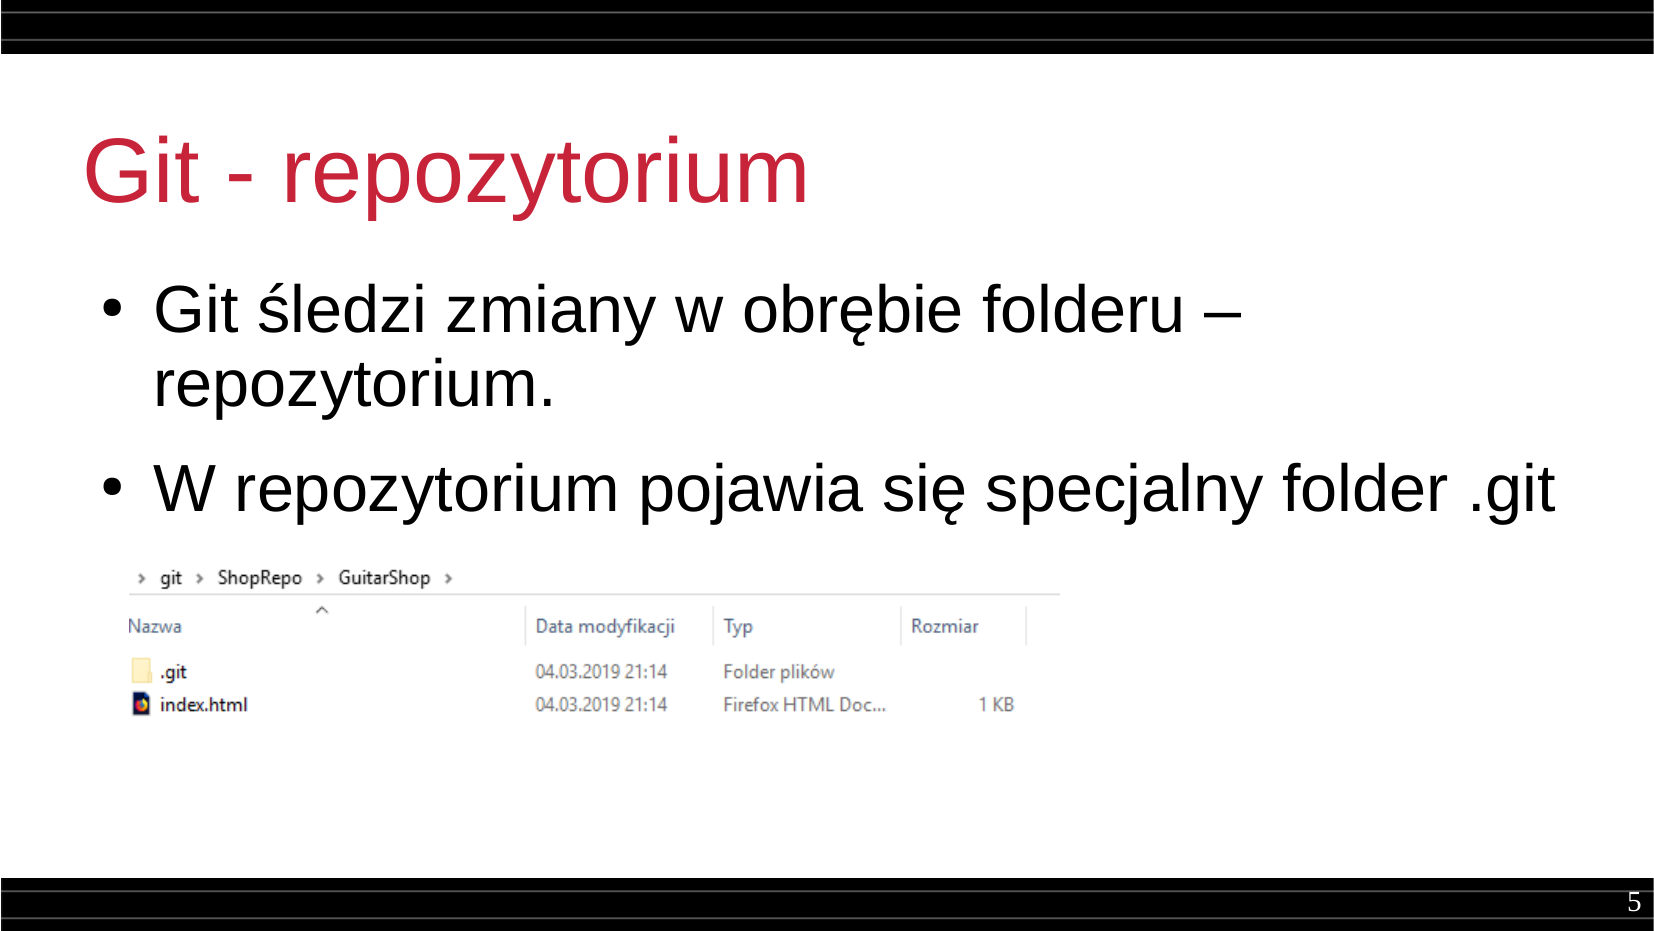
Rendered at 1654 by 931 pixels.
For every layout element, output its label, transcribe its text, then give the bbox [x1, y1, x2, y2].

list Git śledzi zmiany w obrębie folderu – repozytorium. W repozytorium pojawia się specjalny folder .git [82, 271, 1571, 851]
picture [1, 0, 1654, 54]
title Git - repozytorium [82, 92, 1571, 249]
picture [129, 564, 1060, 768]
picture [1, 878, 1654, 931]
